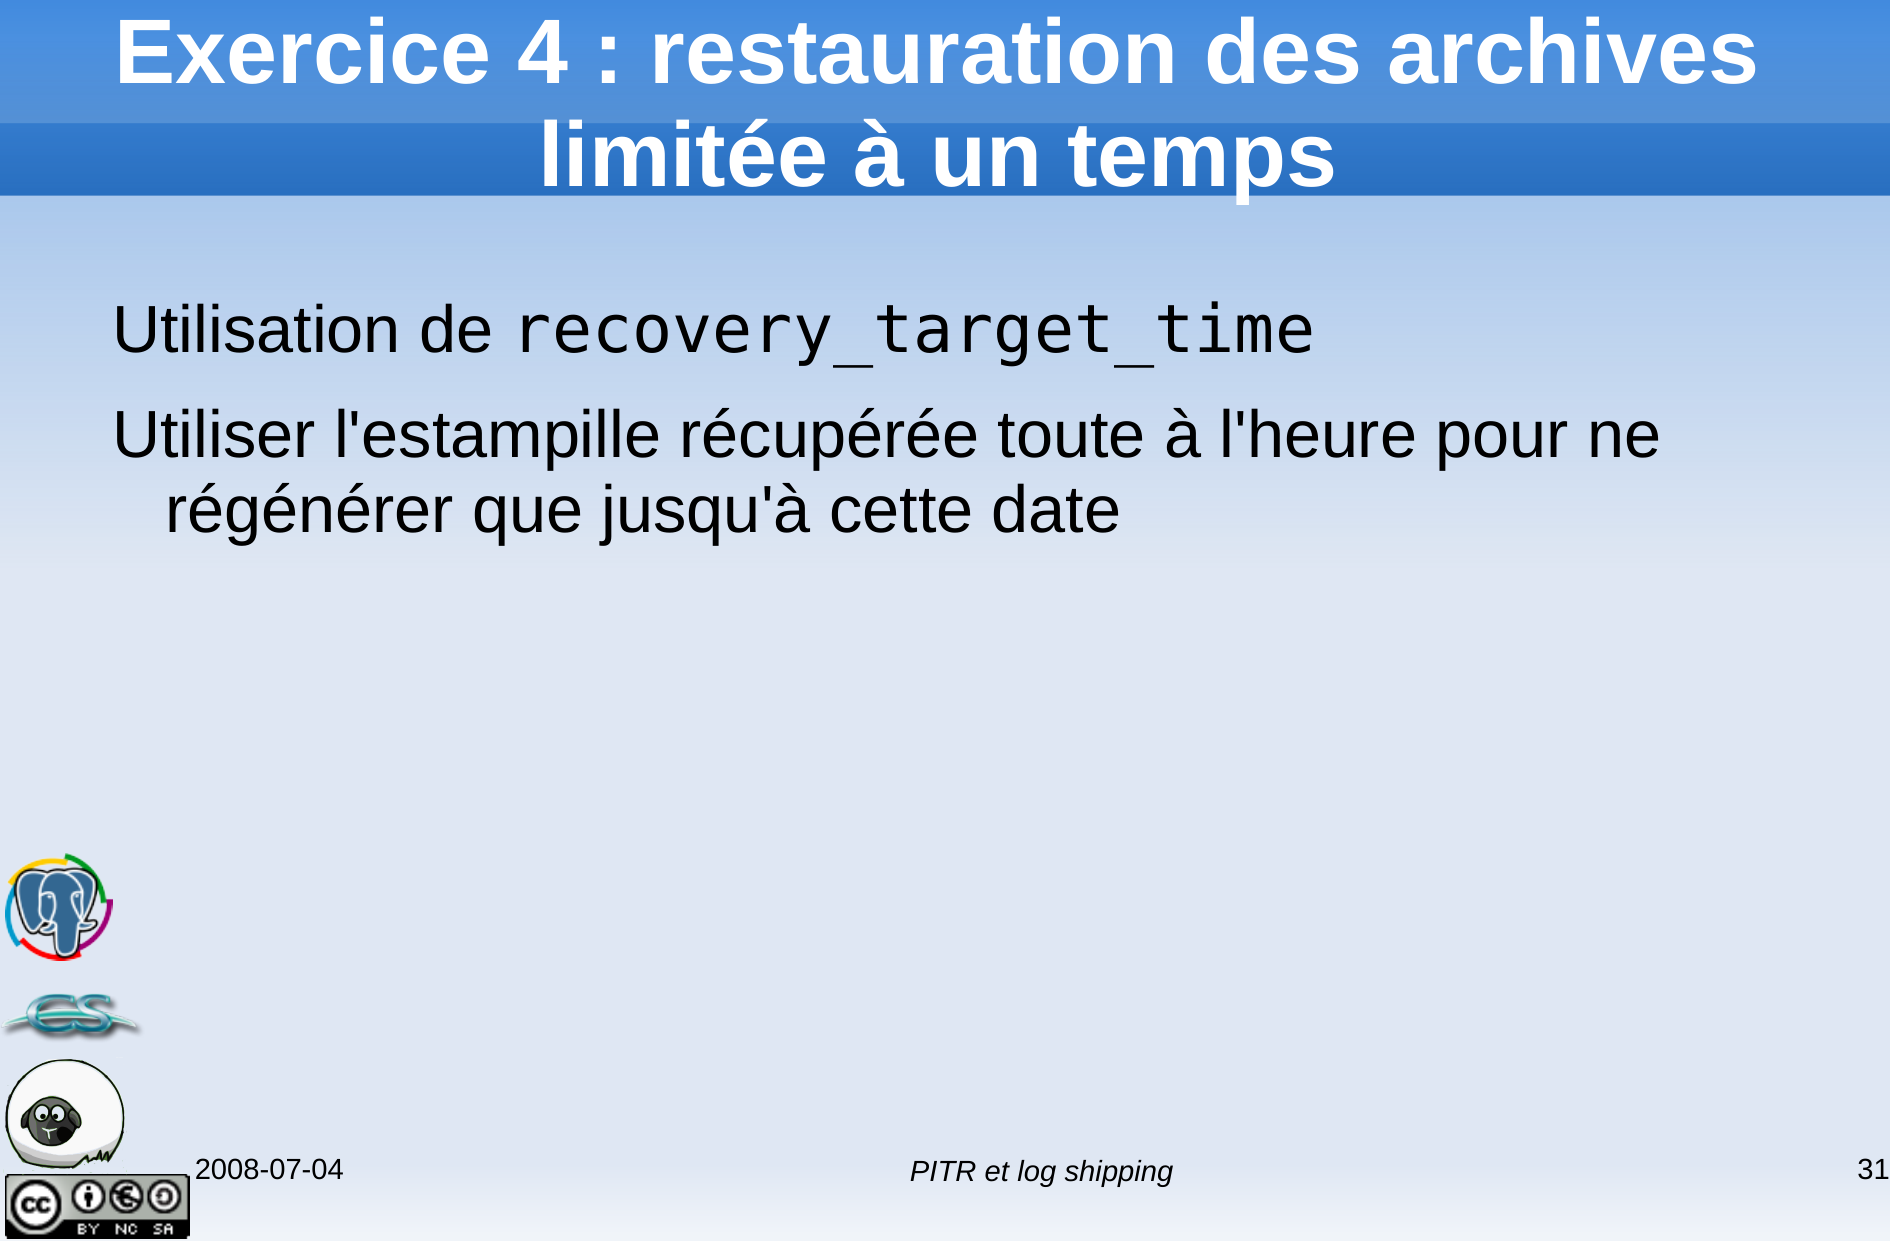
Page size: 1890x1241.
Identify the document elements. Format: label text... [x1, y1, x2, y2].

picture [0, 0, 1890, 1241]
title Exercice 4 : restauration des archives limitée à un temps [87, 0, 1789, 222]
list Utilisation de recovery_target_time Utiliser l'estampille récupérée toute à l'heure pour ne régénérer que jusqu'à cette date [94, 290, 1796, 1109]
